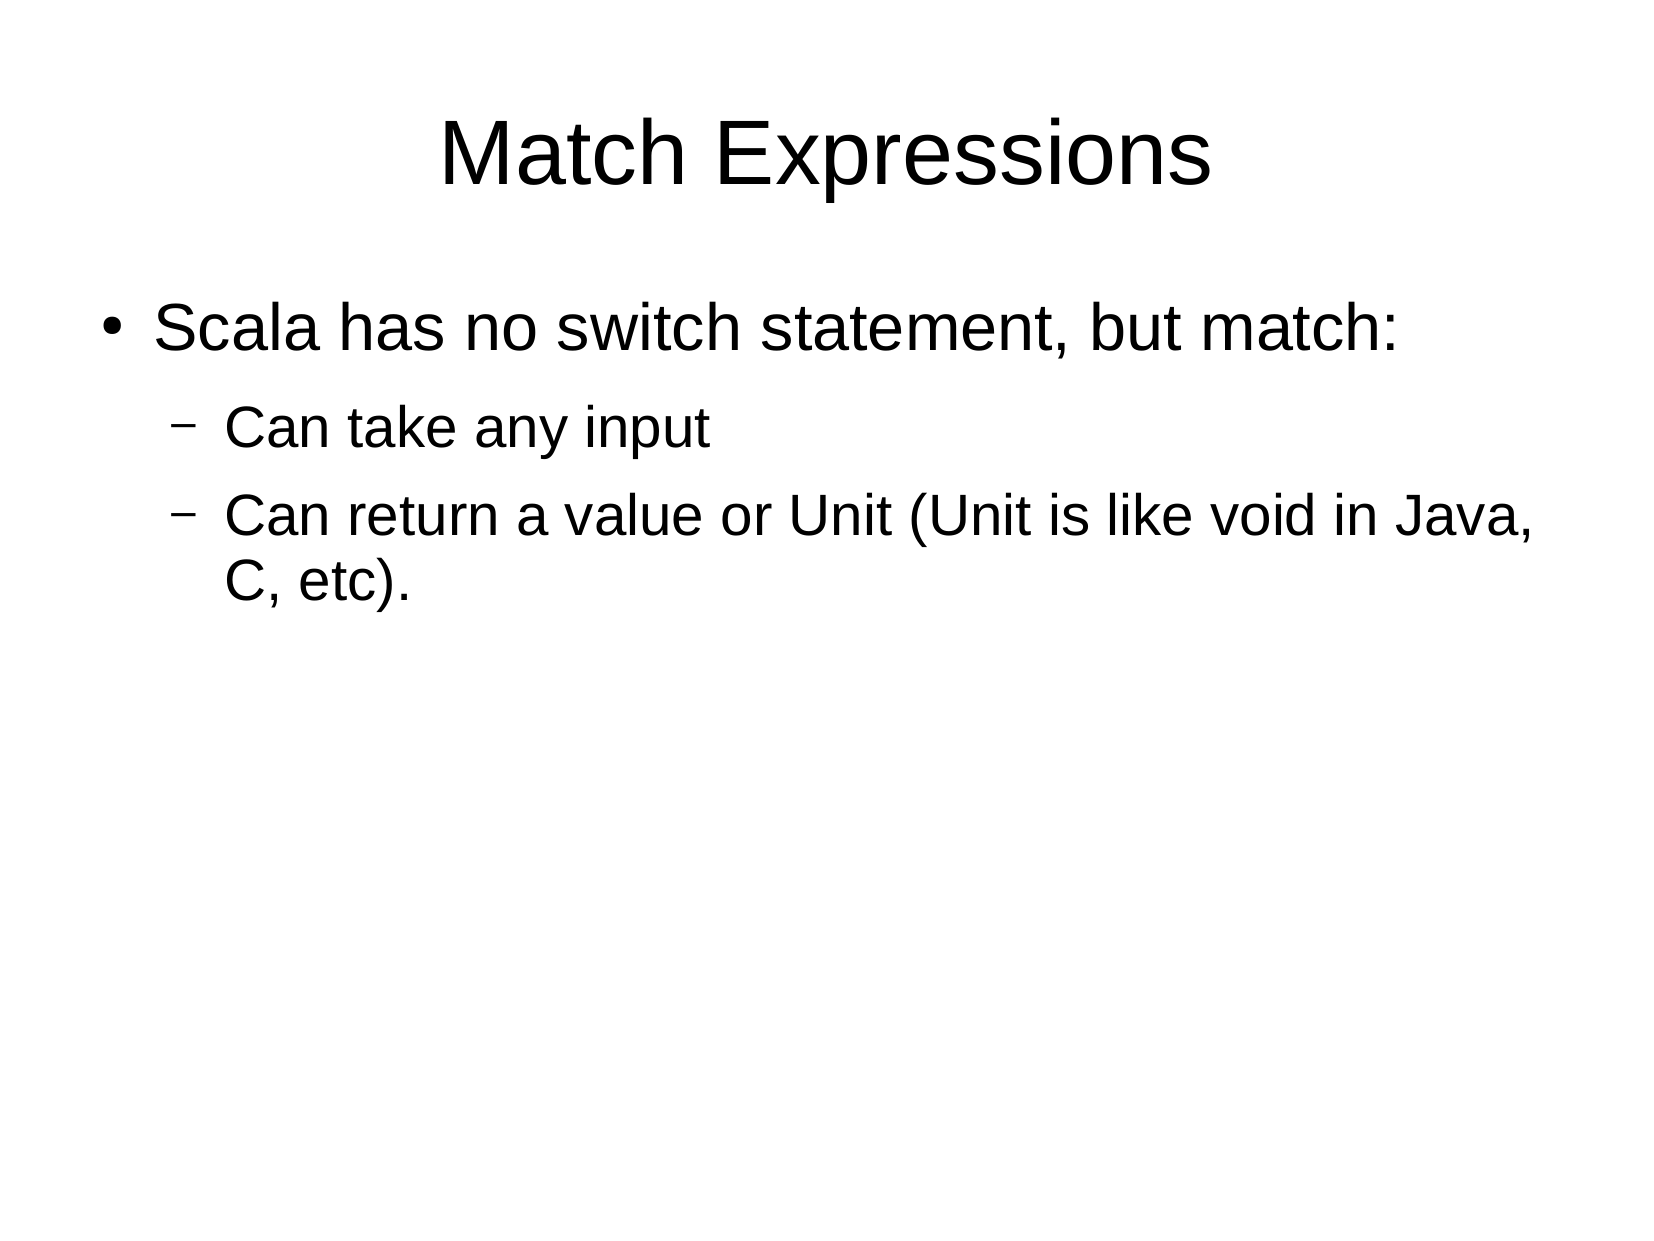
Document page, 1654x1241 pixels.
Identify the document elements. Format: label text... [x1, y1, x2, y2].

list Scala has no switch statement, but match: Can take any input Can return a value or Unit (Unit is like void in Java, C, etc). [82, 290, 1571, 1010]
title Match Expressions [82, 49, 1571, 257]
